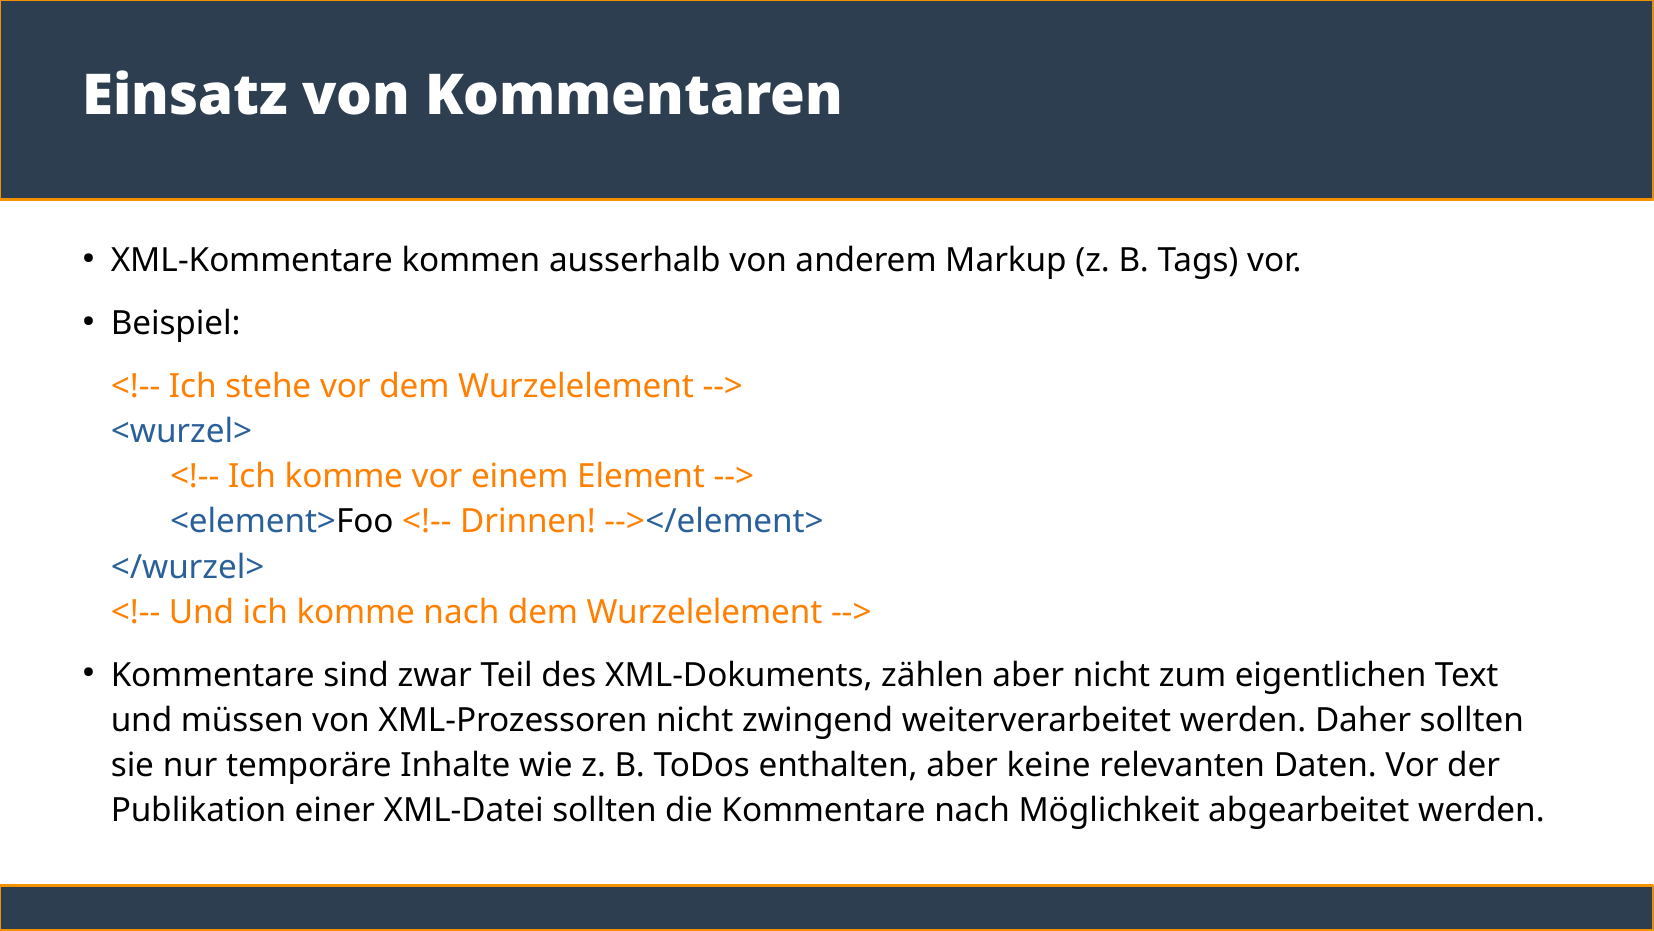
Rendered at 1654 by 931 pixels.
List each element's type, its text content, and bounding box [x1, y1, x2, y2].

list XML-Kommentare kommen ausserhalb von anderem Markup (z. B. Tags) vor. Beispiel: <!-- Ich stehe vor dem Wurzelelement --> <wurzel> <!-- Ich komme vor einem Element --> <element>Foo <!-- Drinnen! --></element> </wurzel> <!-- Und ich komme nach dem Wurzelelement --> Kommentare sind zwar Teil des XML-Dokuments, zählen aber nicht zum eigentlichen Text und müssen von XML-Prozessoren nicht zwingend weiterverarbeitet werden. Daher sollten sie nur temporäre Inhalte wie z. B. ToDos enthalten, aber keine relevanten Daten. Vor der Publikation einer XML-Datei sollten die Kommentare nach Möglichkeit abgearbeitet werden. [82, 236, 1563, 857]
title Einsatz von Kommentaren [82, 14, 1571, 171]
